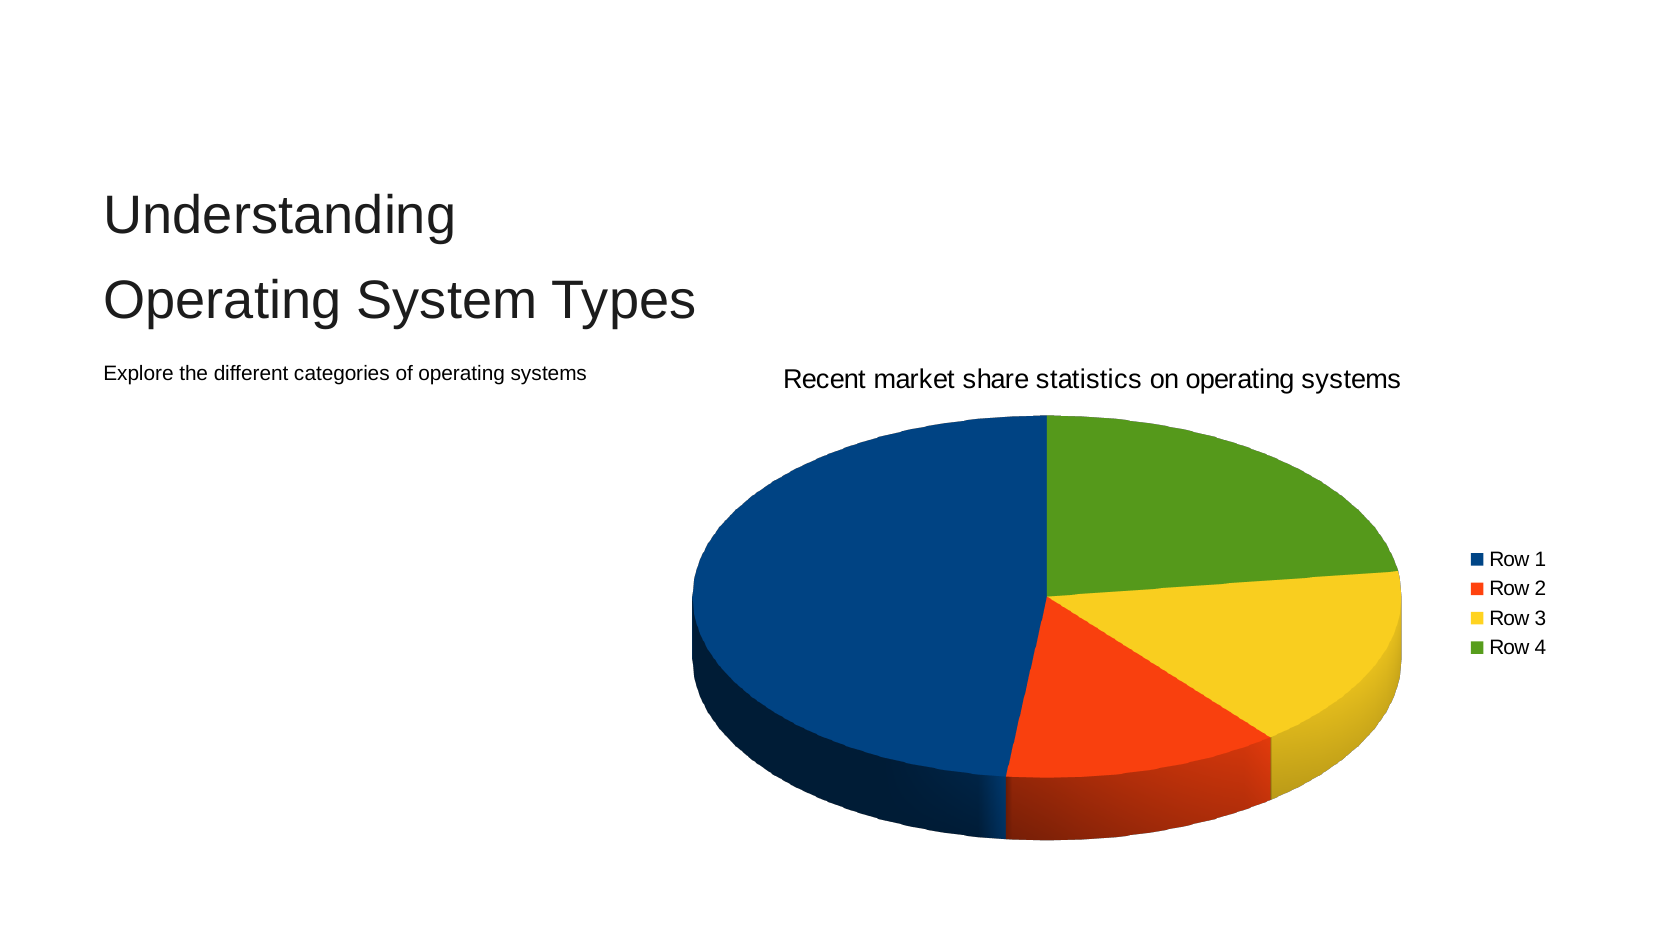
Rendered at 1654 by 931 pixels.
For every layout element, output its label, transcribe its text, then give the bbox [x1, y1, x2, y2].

text_box Understanding Operating System Types [88, 177, 727, 338]
chart [620, 337, 1565, 870]
text_box Explore the different categories of operating systems [88, 354, 609, 393]
